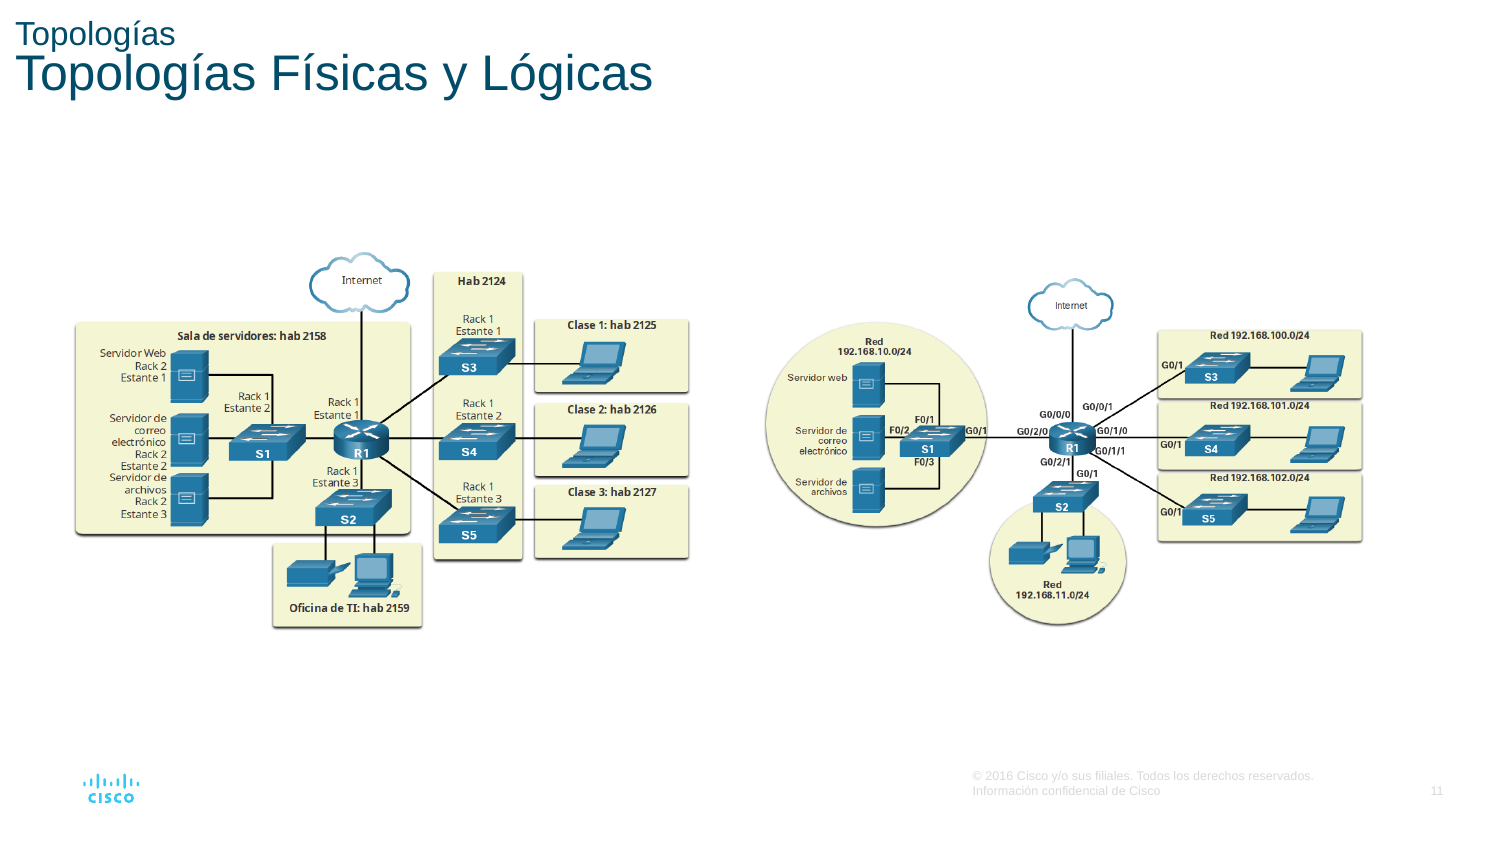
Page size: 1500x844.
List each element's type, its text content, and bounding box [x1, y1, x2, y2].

picture [738, 265, 1386, 633]
title Topologías Topologías Físicas y Lógicas [0, 0, 1369, 121]
picture [59, 236, 703, 638]
